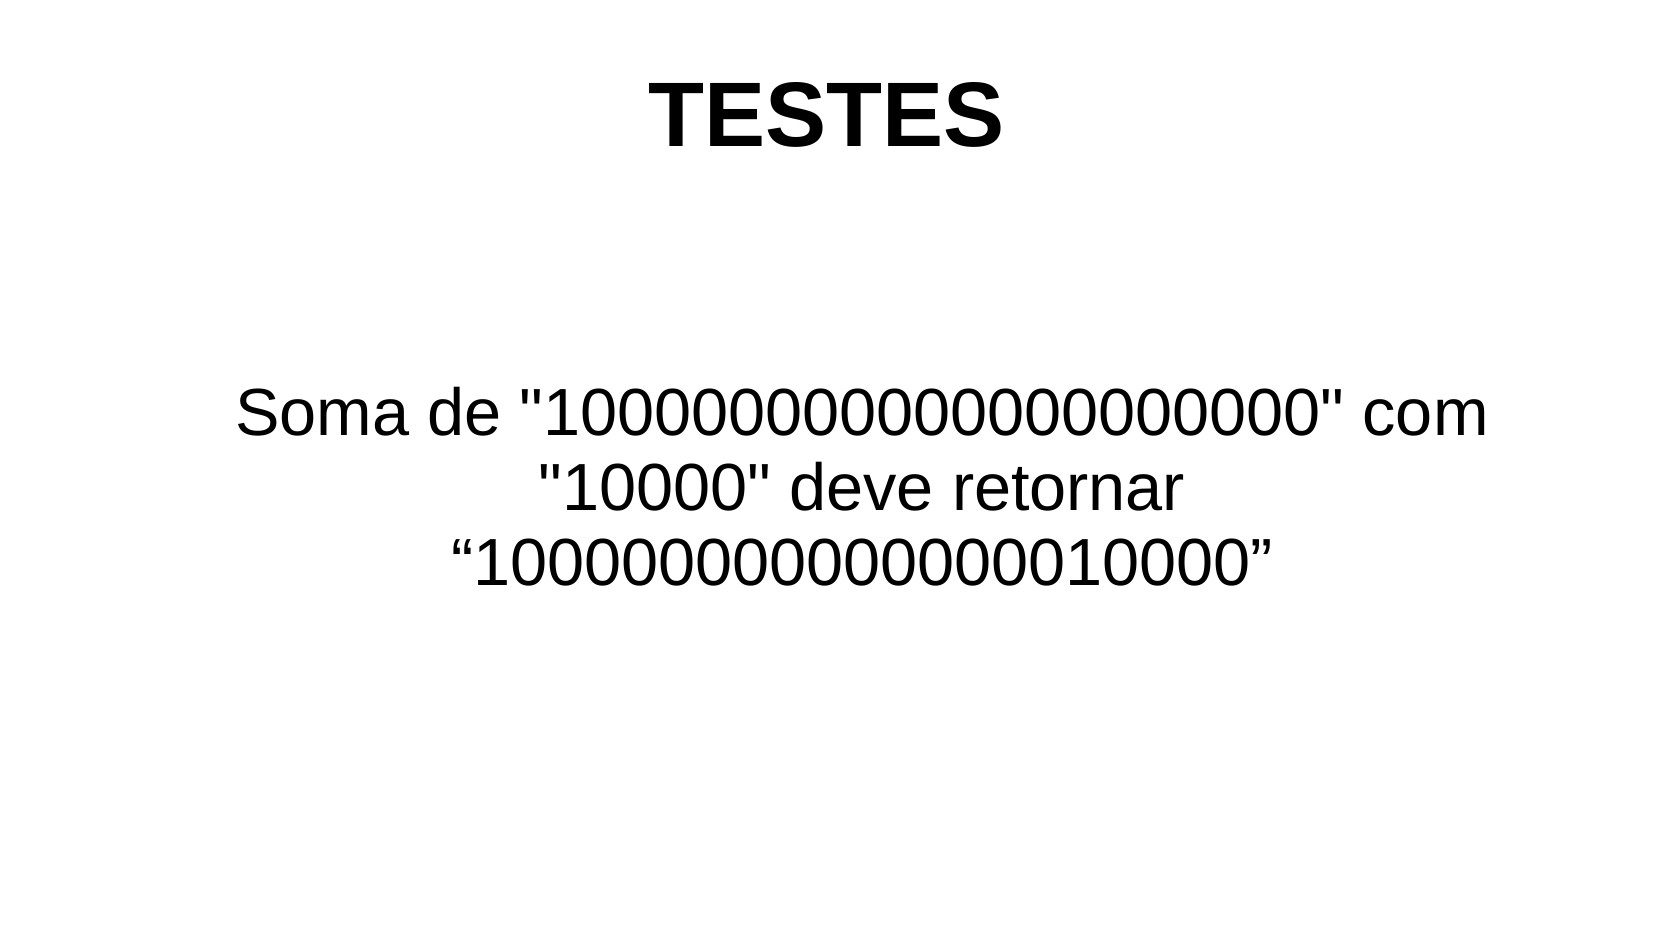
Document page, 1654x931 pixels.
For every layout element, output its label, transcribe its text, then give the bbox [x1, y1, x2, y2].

title TESTES [82, 37, 1571, 193]
list Soma de "100000000000000000000" com "10000" deve retornar “100000000000000010000” [82, 217, 1571, 758]
